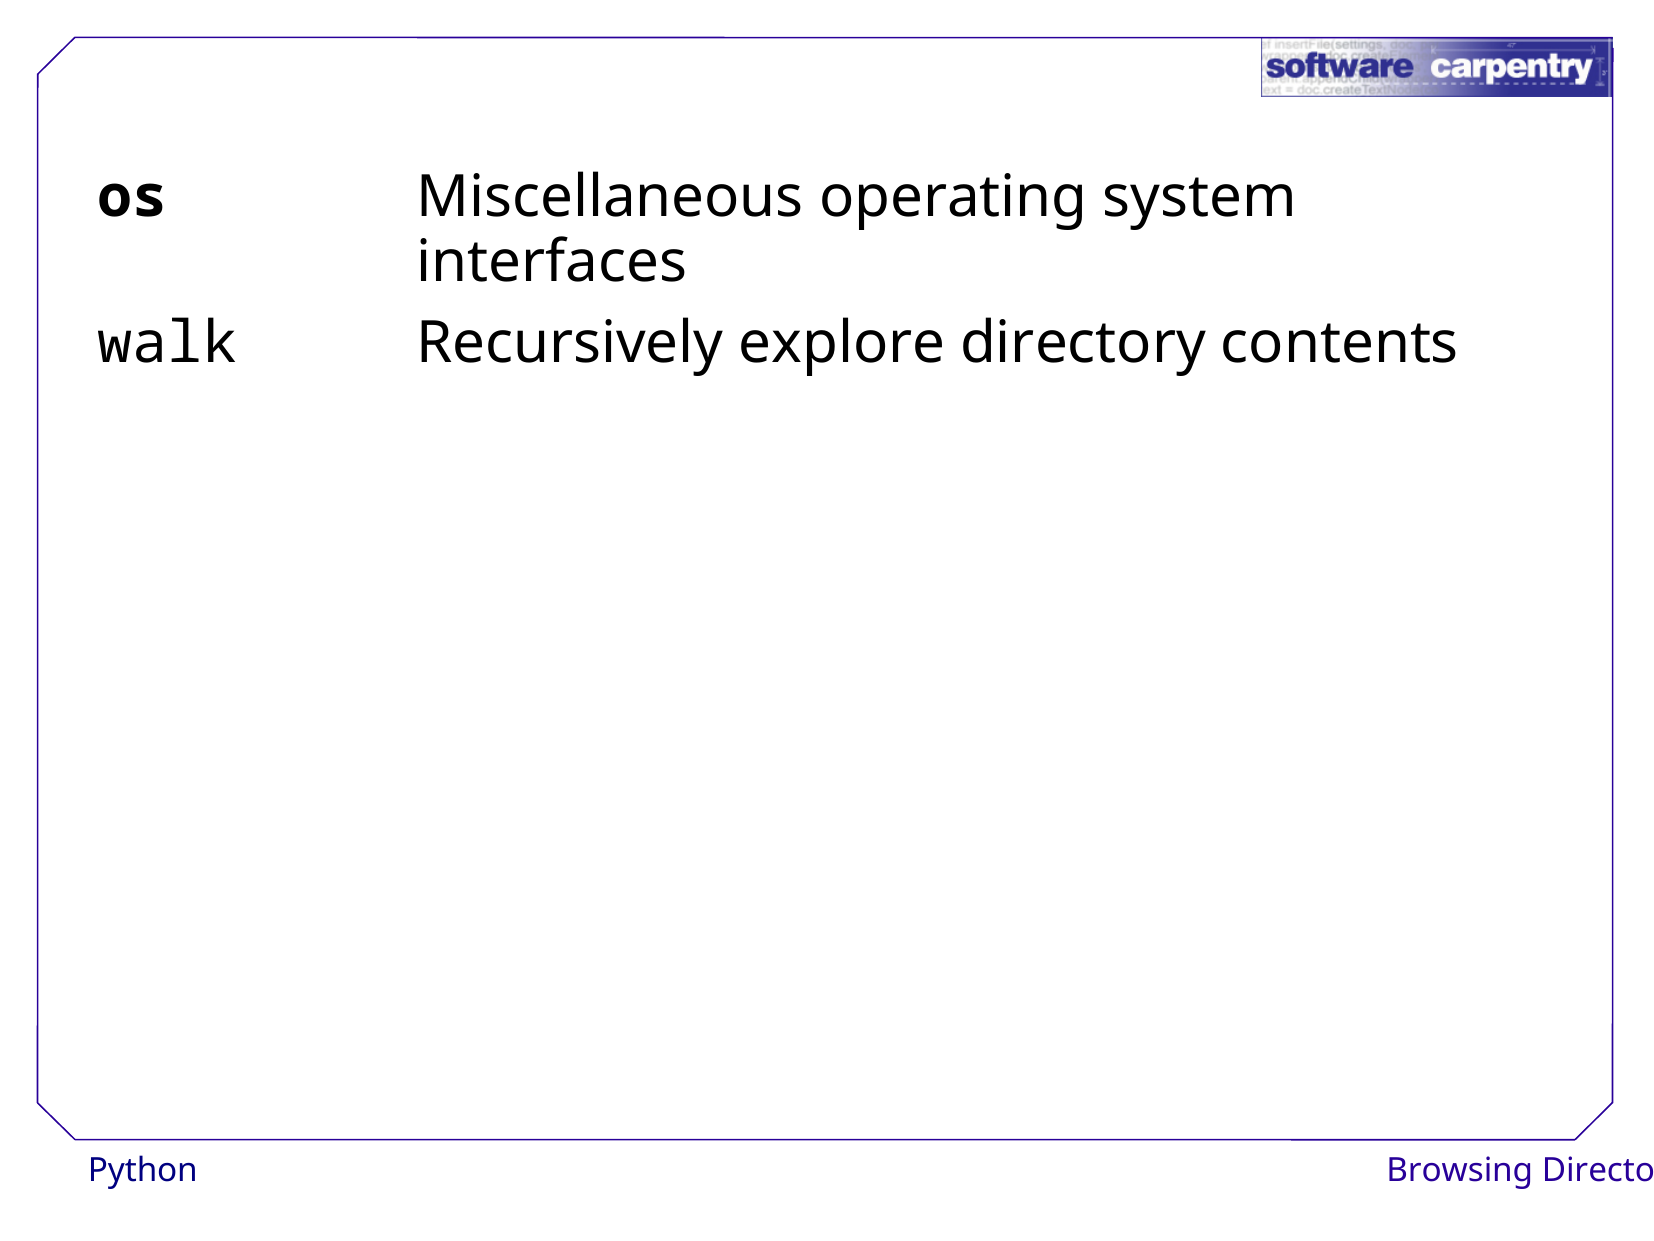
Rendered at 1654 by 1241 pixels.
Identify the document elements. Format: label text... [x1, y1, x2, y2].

table_header os [83, 157, 402, 303]
table_header Miscellaneous operating system interfaces [402, 157, 1571, 303]
table_cell Recursively explore directory contents [402, 303, 1571, 383]
picture [1261, 39, 1613, 97]
table_cell walk [83, 303, 402, 383]
